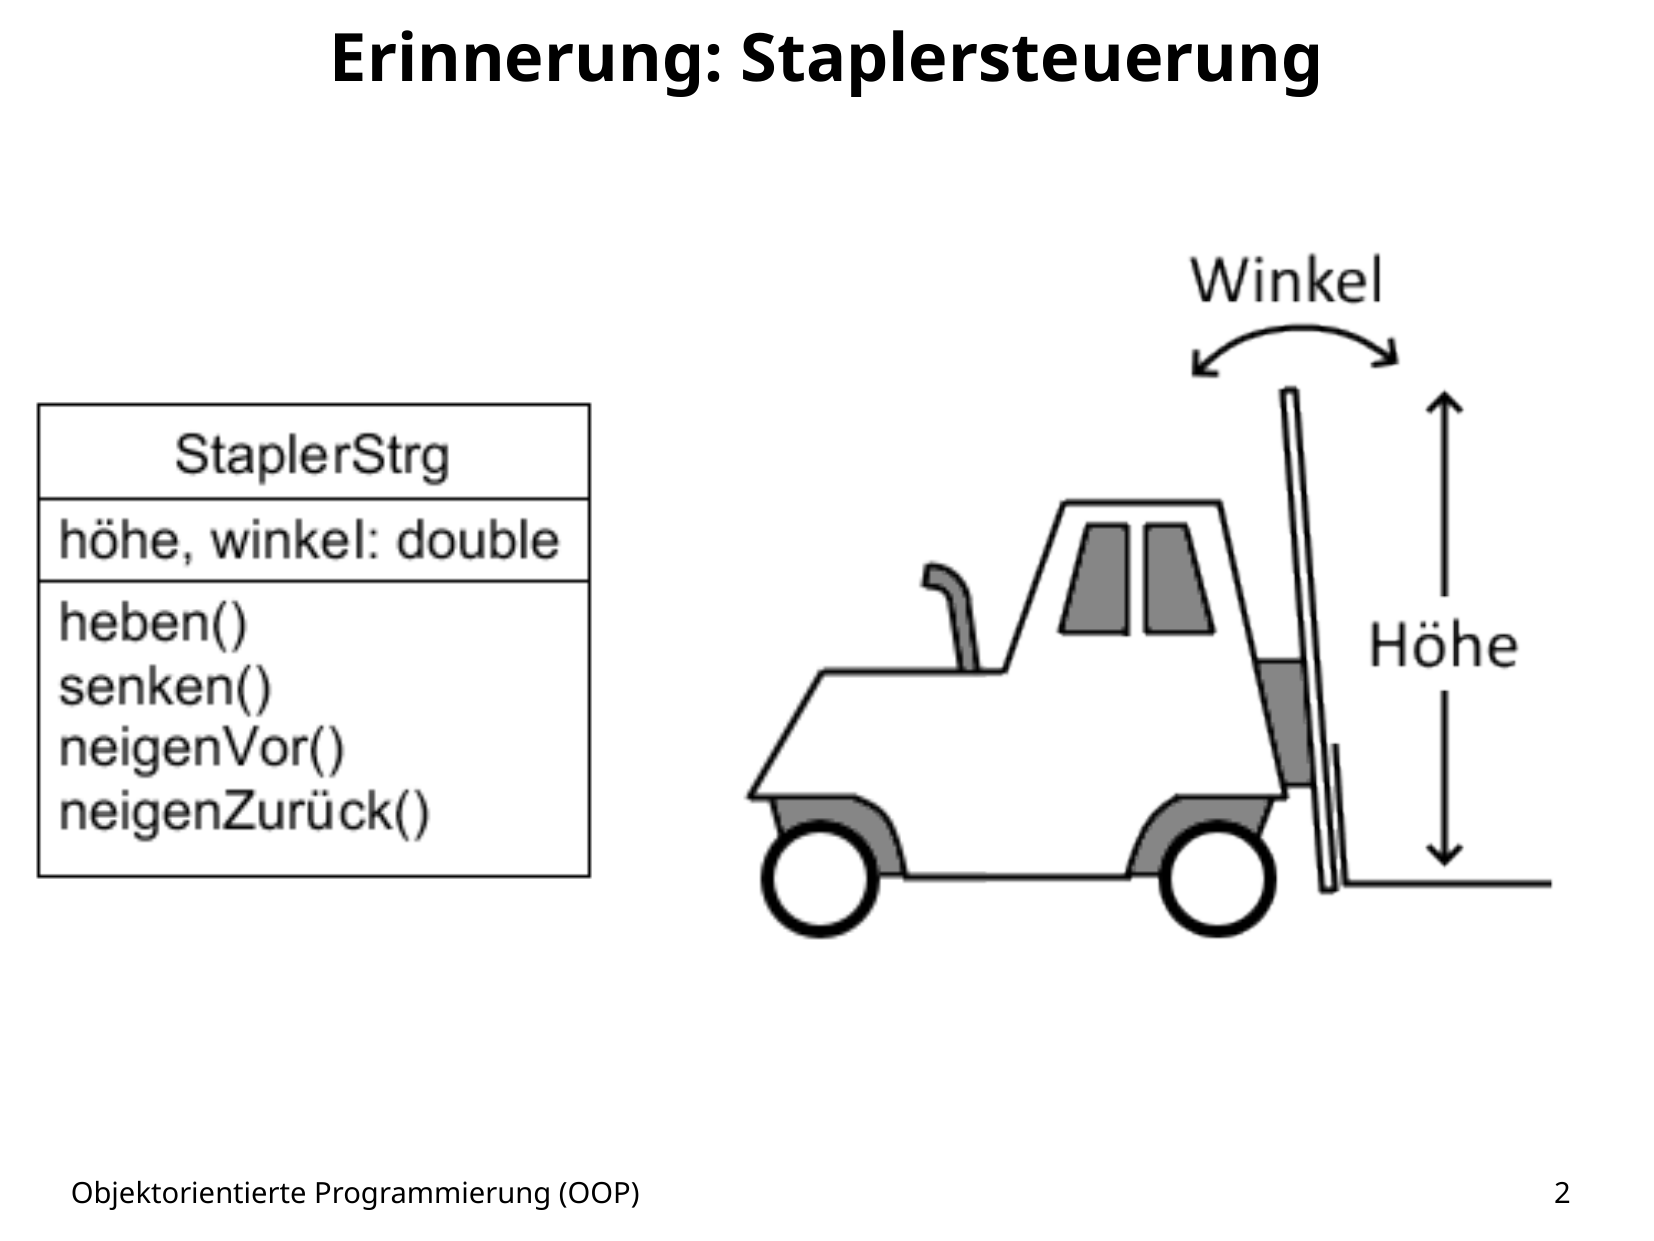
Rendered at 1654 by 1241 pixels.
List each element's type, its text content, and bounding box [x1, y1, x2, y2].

picture [742, 247, 1560, 943]
picture [35, 401, 595, 882]
title Erinnerung: Staplersteuerung [0, 5, 1654, 107]
